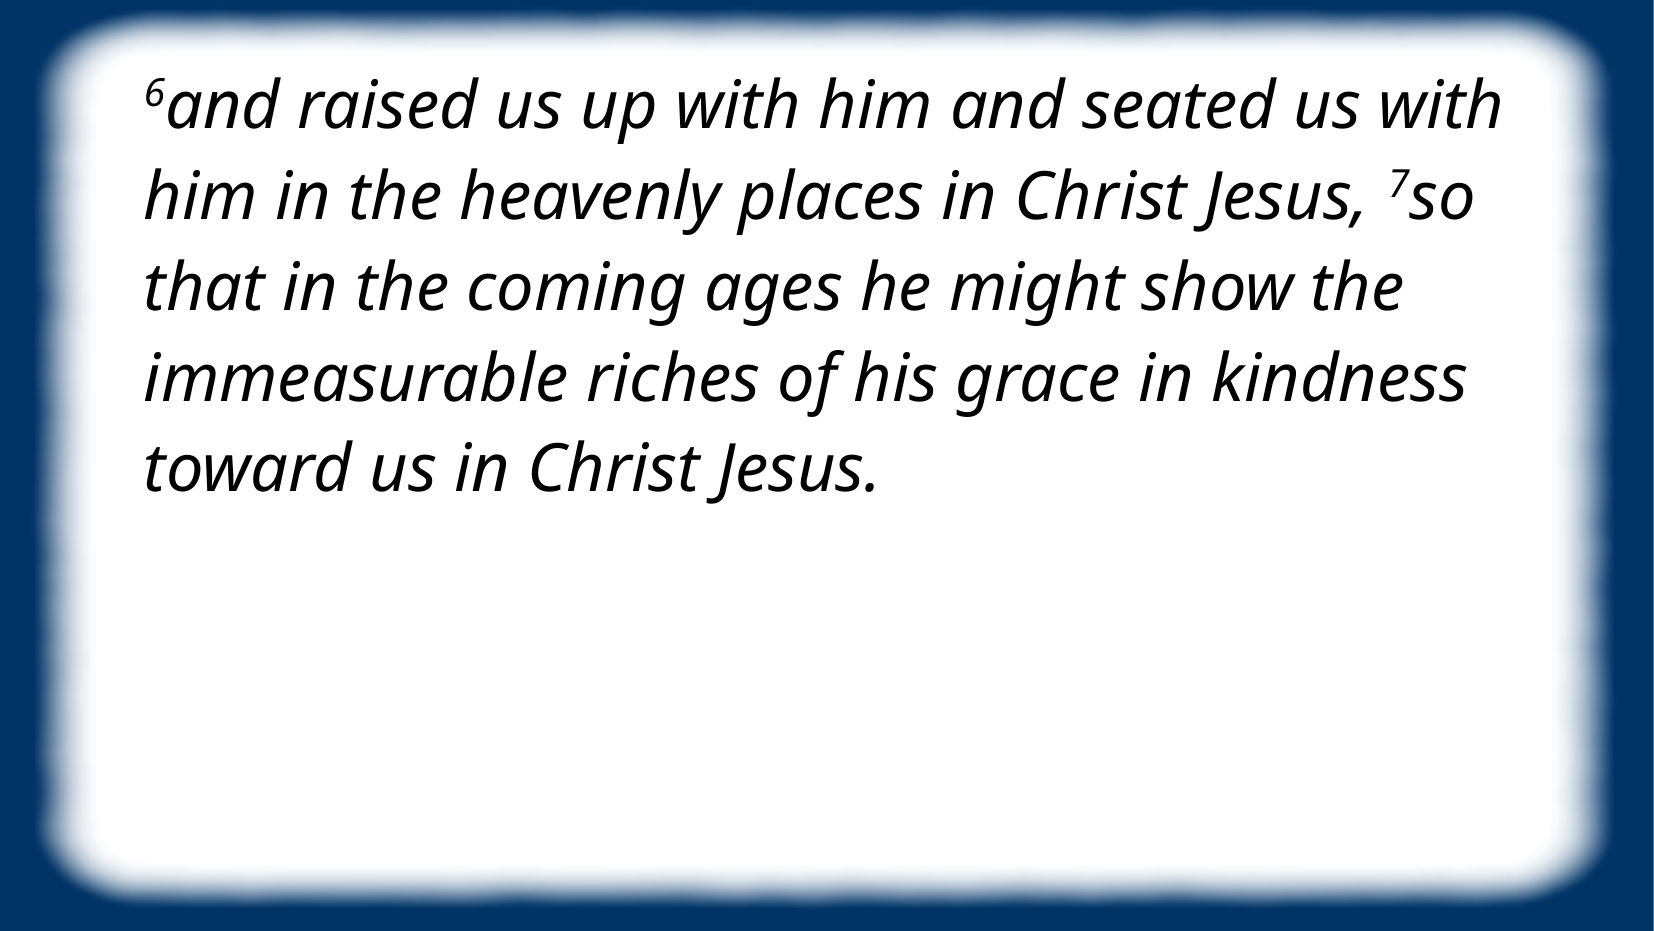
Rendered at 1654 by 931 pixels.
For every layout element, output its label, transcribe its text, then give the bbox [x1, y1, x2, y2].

picture [0, 0, 1654, 931]
text_box 6and raised us up with him and seated us with him in the heavenly places in Christ Jesus, 7so that in the coming ages he might show the immeasurable riches of his grace in kindness toward us in Christ Jesus. [129, 50, 1555, 509]
